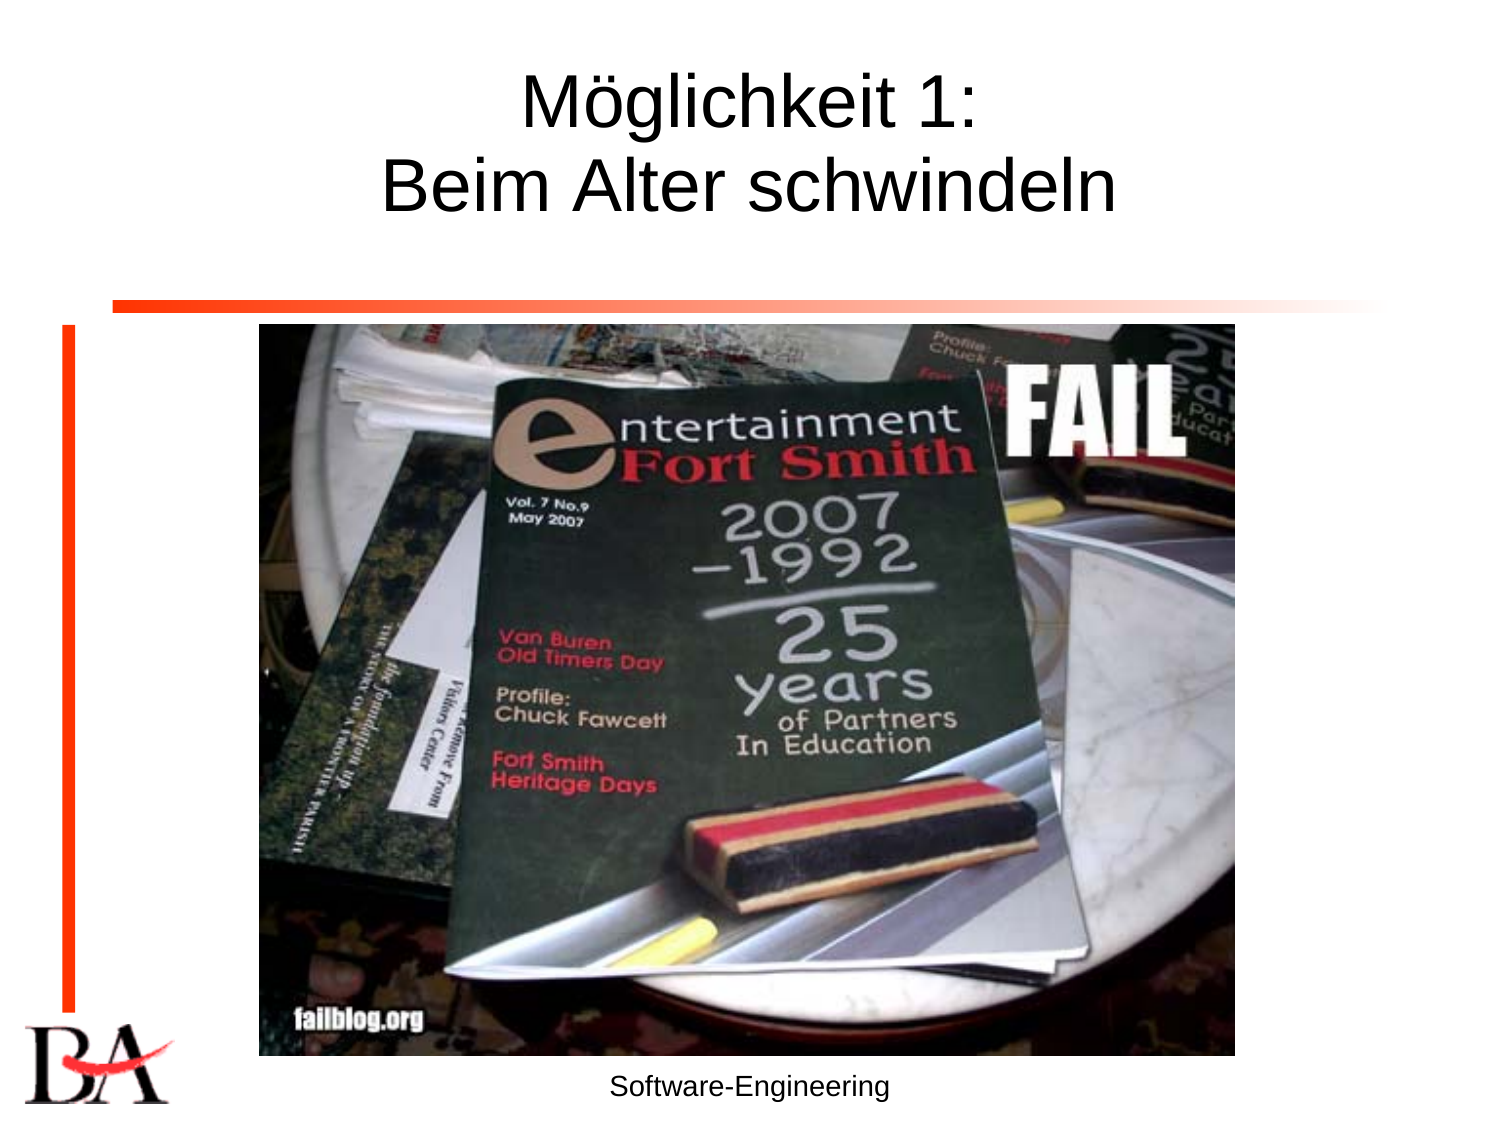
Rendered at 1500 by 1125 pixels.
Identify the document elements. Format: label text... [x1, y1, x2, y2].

picture [24, 1024, 175, 1104]
title Möglichkeit 1: Beim Alter schwindeln [112, 28, 1388, 259]
picture [259, 324, 1235, 1056]
